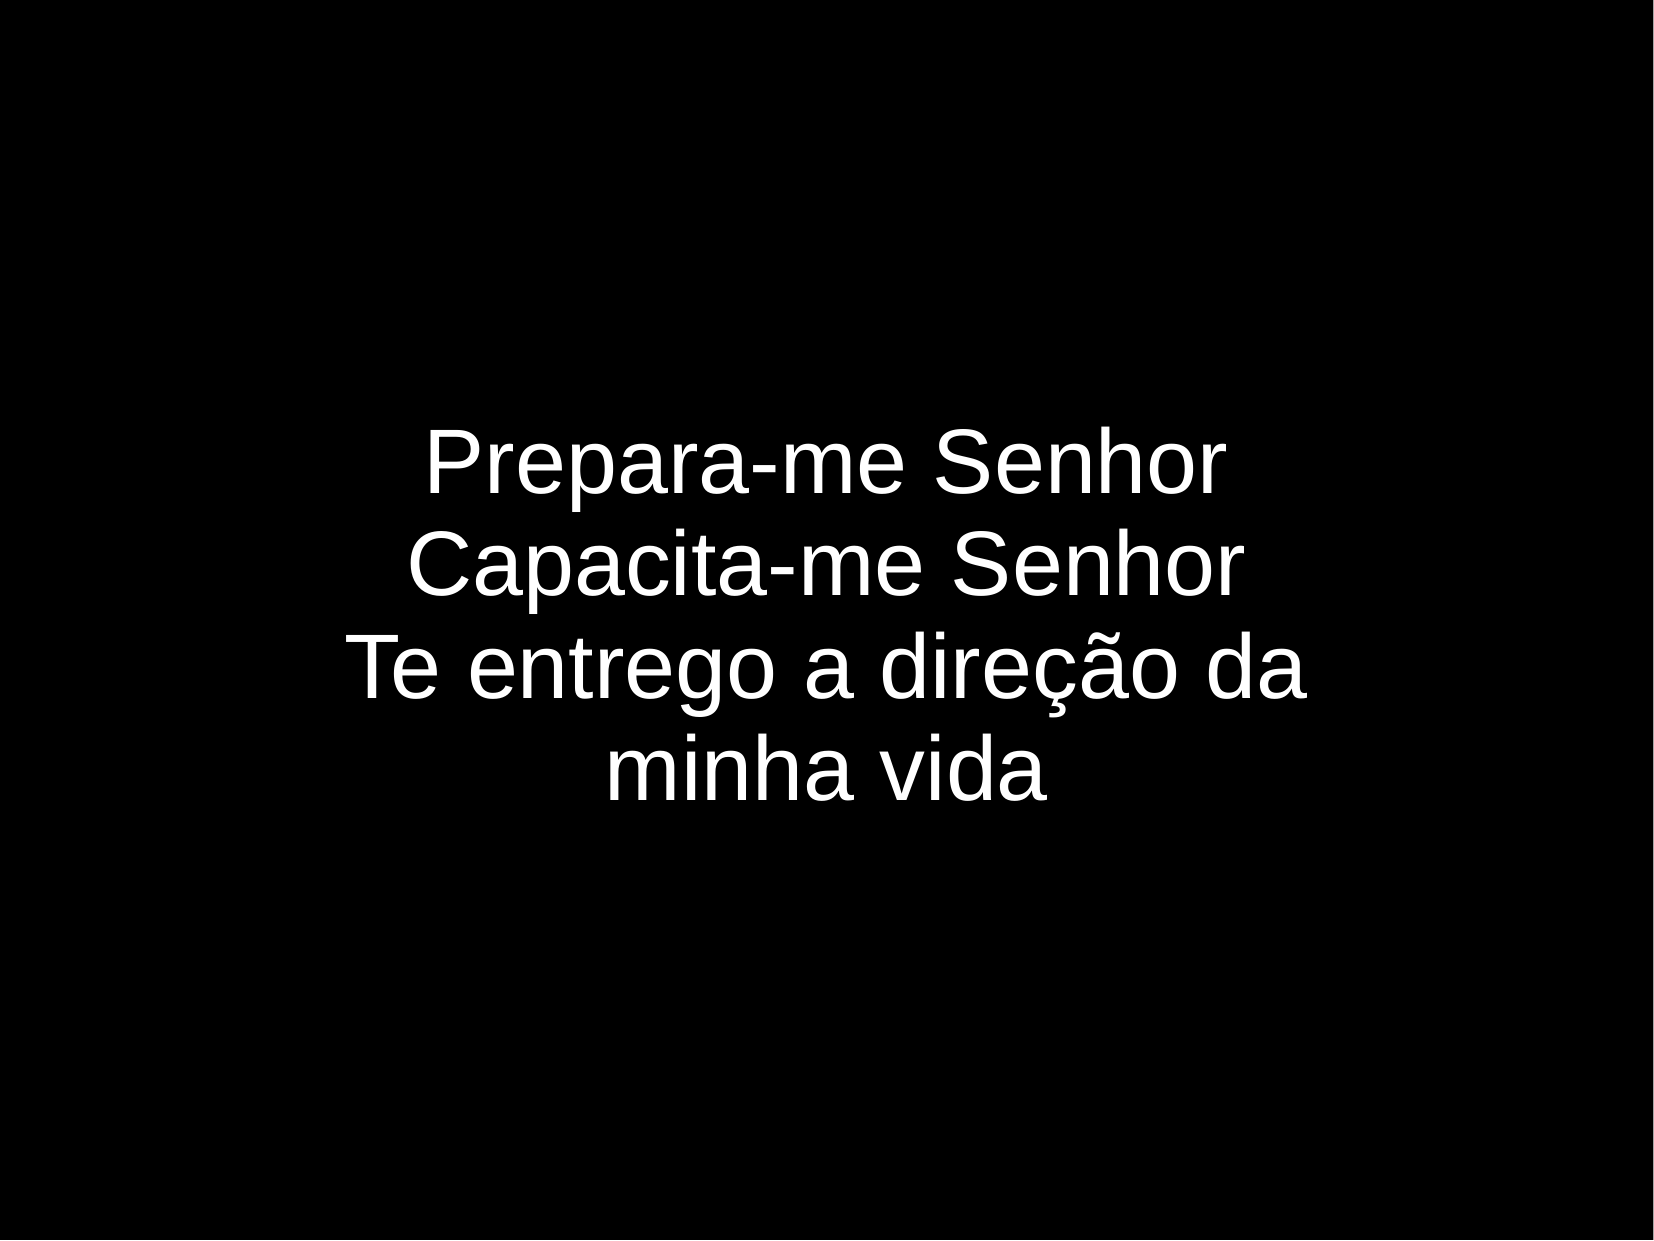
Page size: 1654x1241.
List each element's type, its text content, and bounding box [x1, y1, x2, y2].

subtitle Prepara-me Senhor Capacita-me Senhor Te entrego a direção da minha vida [82, 49, 1571, 1182]
